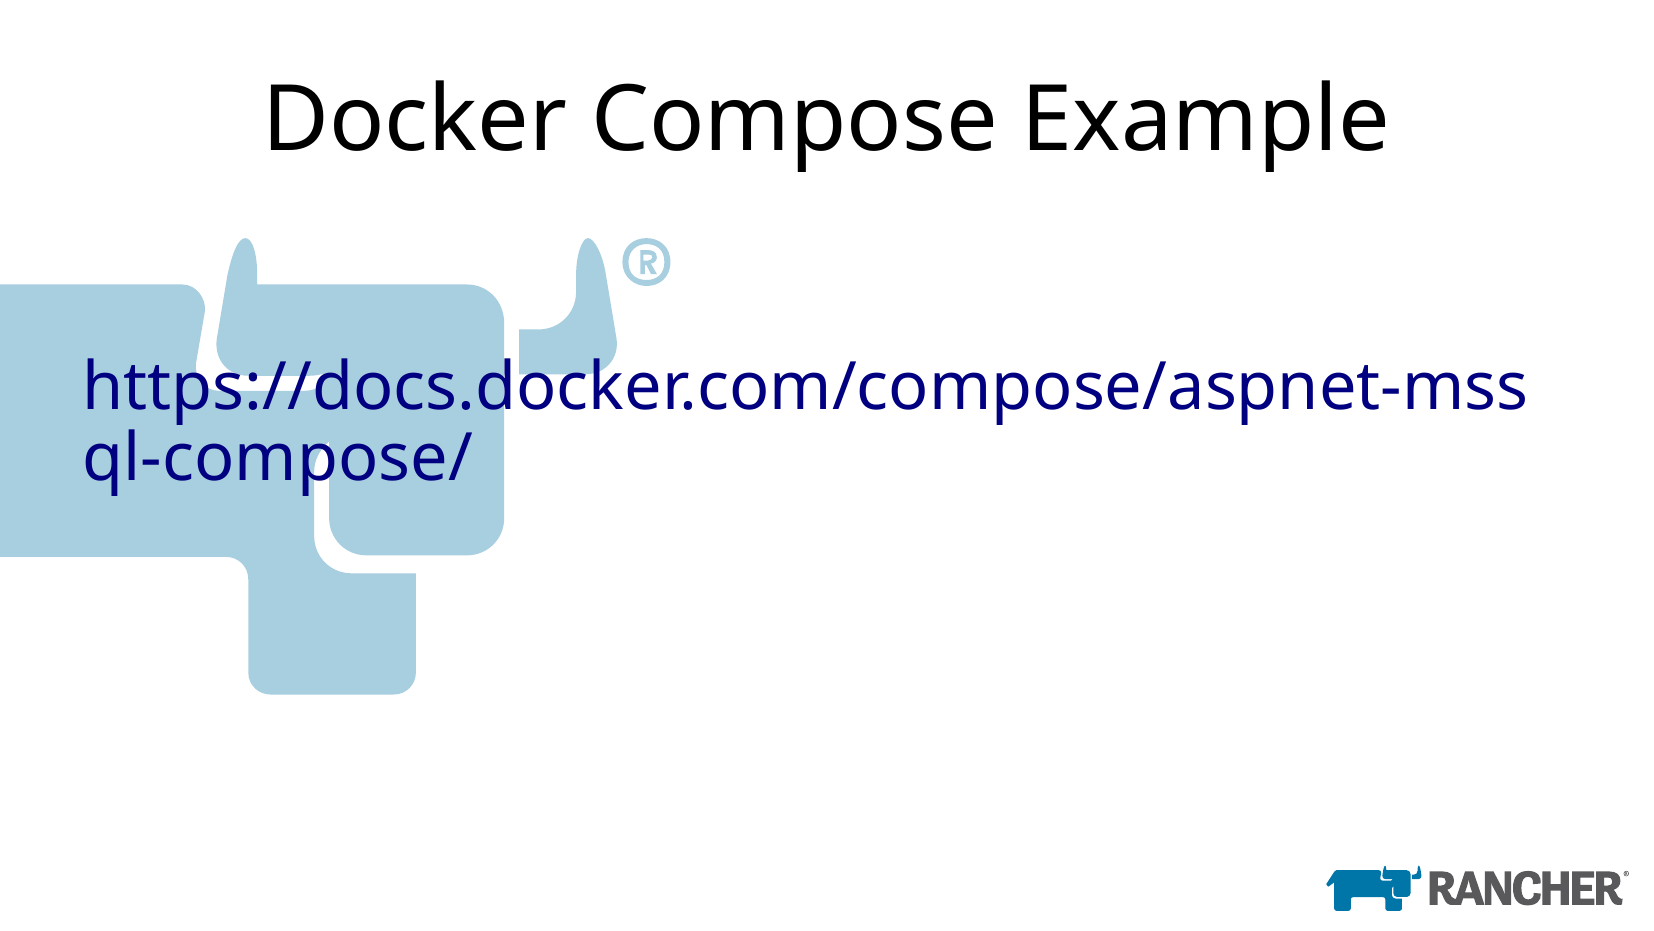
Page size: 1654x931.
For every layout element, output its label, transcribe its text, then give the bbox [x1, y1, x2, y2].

title Docker Compose Example [82, 37, 1571, 193]
list https://docs.docker.com/compose/aspnet-mssql-compose/ [82, 217, 1571, 758]
